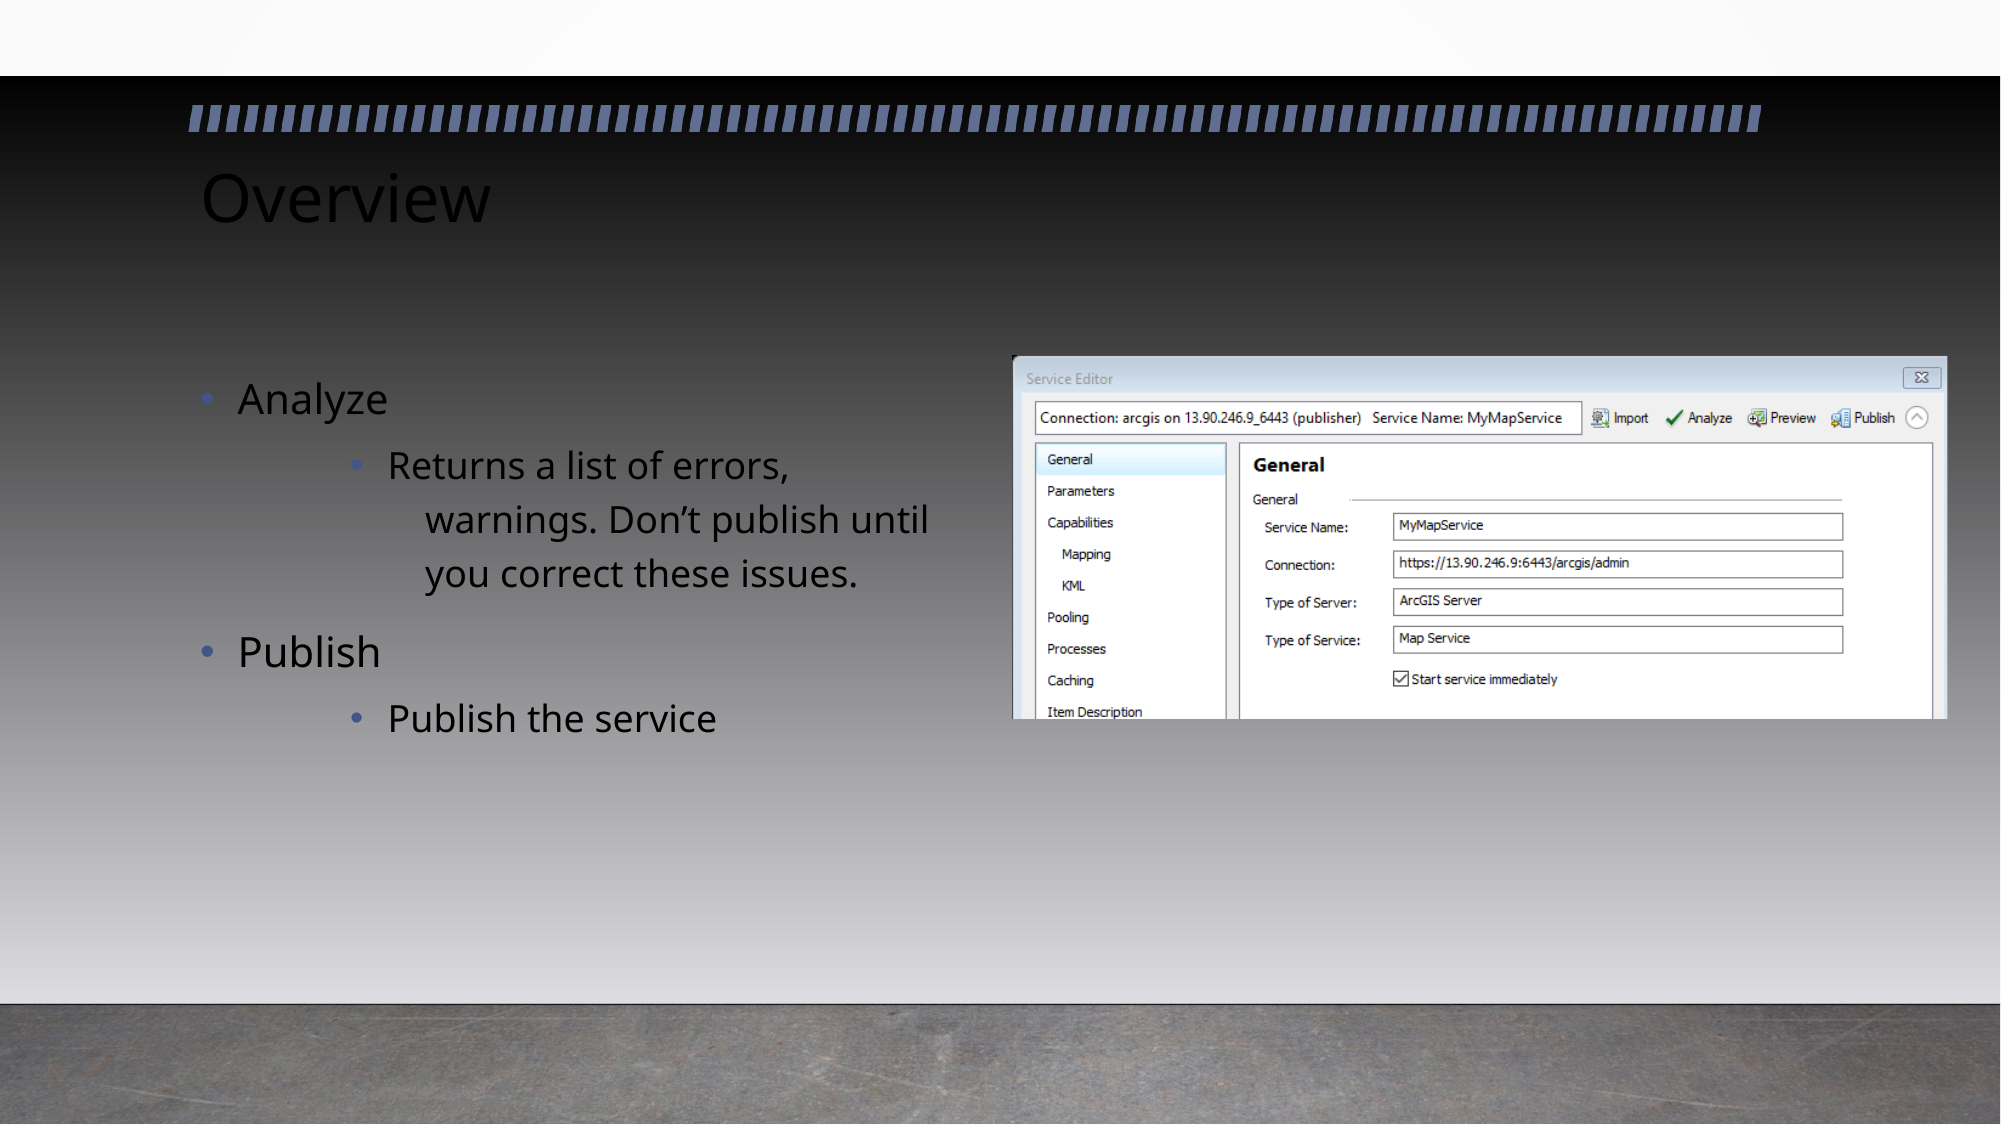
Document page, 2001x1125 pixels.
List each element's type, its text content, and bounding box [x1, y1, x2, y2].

list Analyze Returns a list of errors, warnings. Don’t publish until you correct these issues. Publish Publish the service [185, 355, 948, 896]
title Overview [185, 157, 1762, 331]
picture [1012, 355, 1948, 719]
